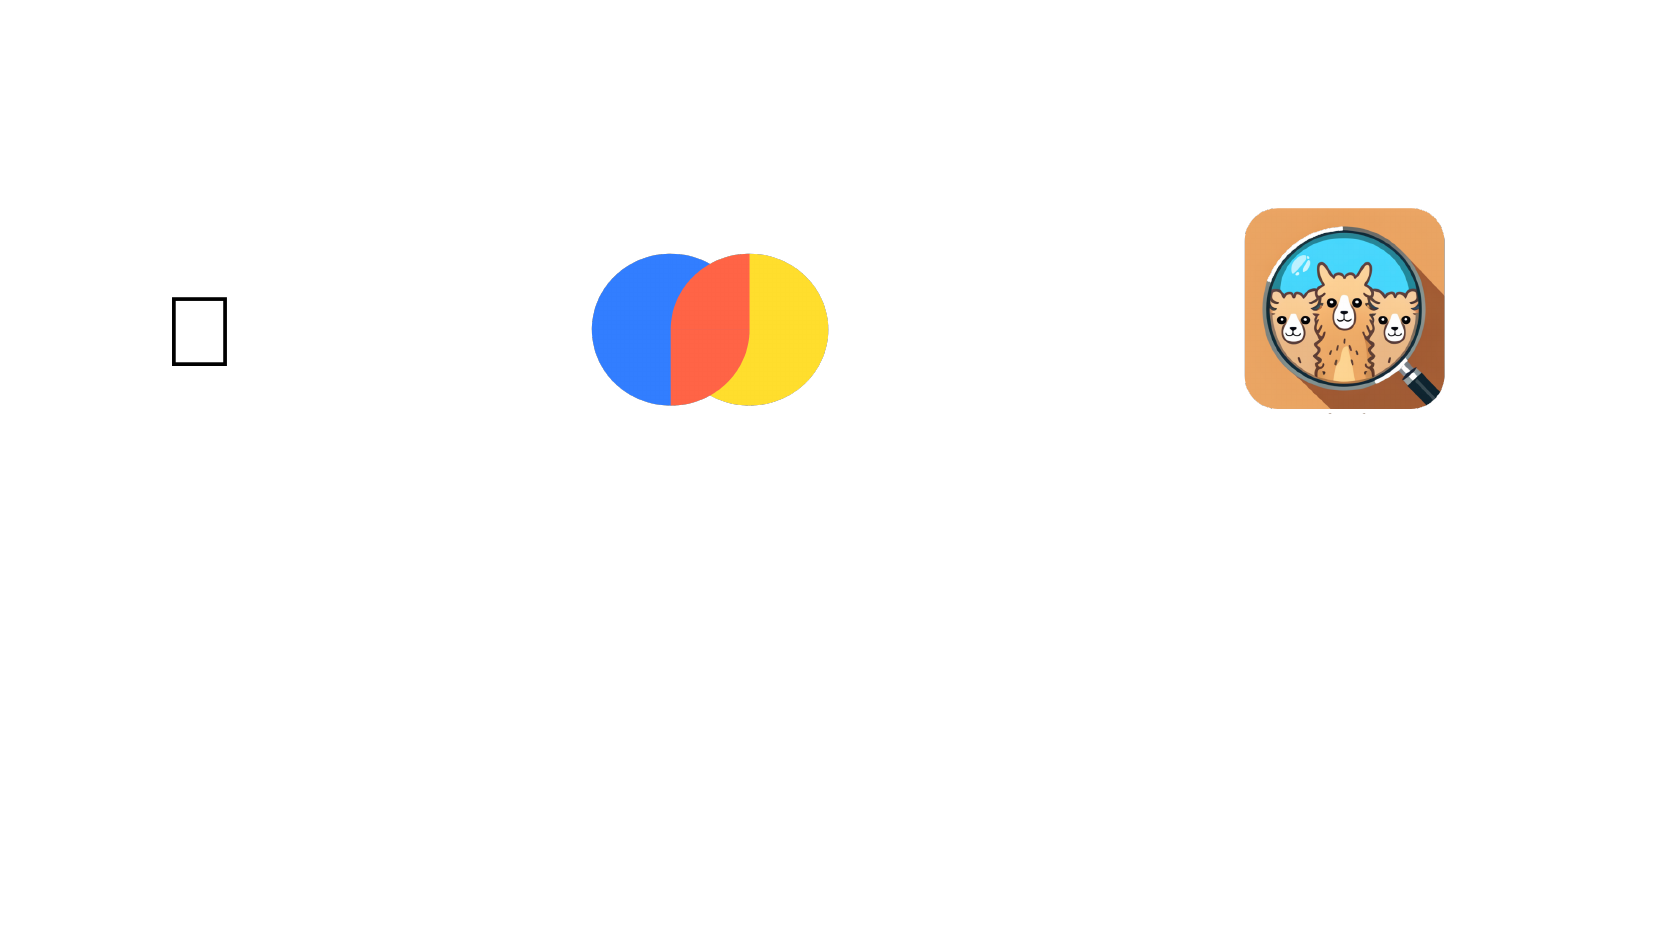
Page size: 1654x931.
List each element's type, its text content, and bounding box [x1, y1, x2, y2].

picture [1240, 206, 1447, 414]
text_box 🦜️🔗 [147, 268, 443, 443]
picture [590, 250, 833, 414]
